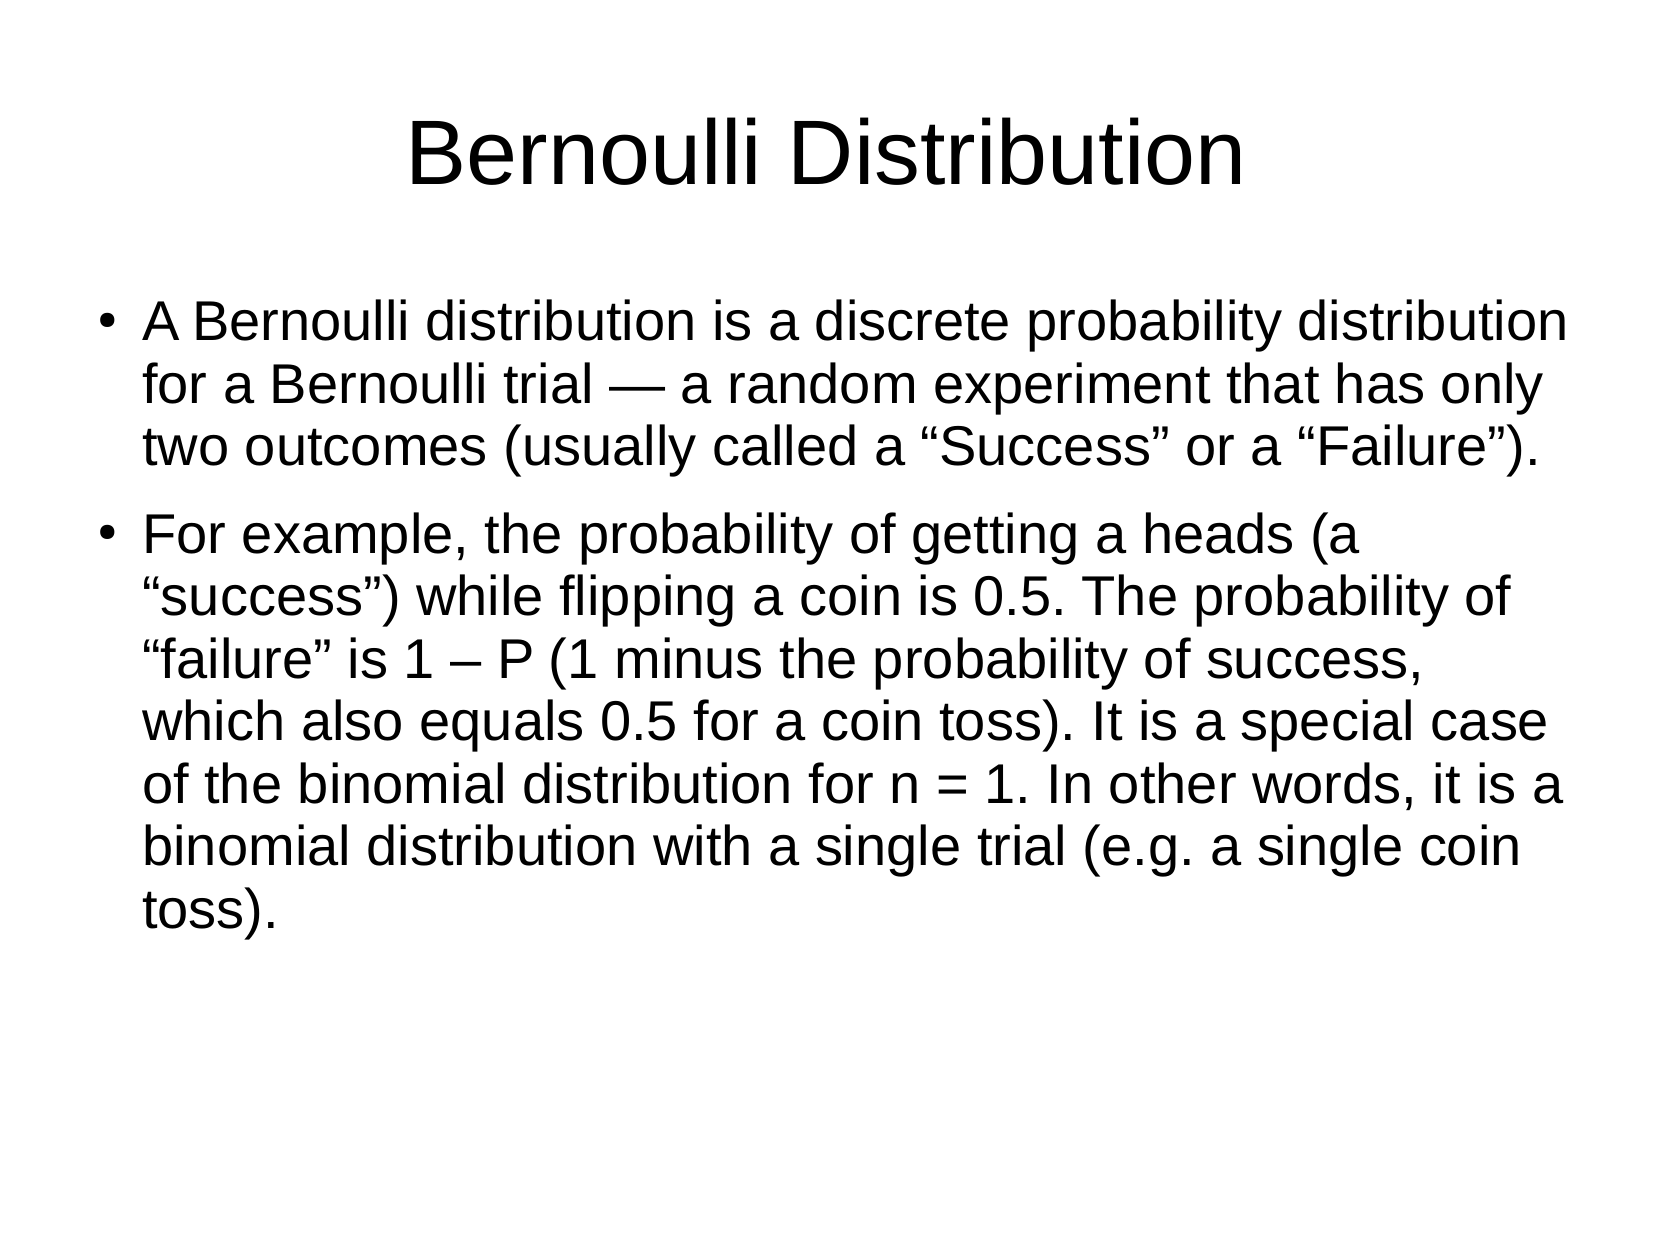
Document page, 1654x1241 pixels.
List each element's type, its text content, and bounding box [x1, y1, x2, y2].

list A Bernoulli distribution is a discrete probability distribution for a Bernoulli trial — a random experiment that has only two outcomes (usually called a “Success” or a “Failure”). For example, the probability of getting a heads (a “success”) while flipping a coin is 0.5. The probability of “failure” is 1 – P (1 minus the probability of success, which also equals 0.5 for a coin toss). It is a special case of the binomial distribution for n = 1. In other words, it is a binomial distribution with a single trial (e.g. a single coin toss). [82, 290, 1571, 1010]
title Bernoulli Distribution [82, 49, 1571, 257]
